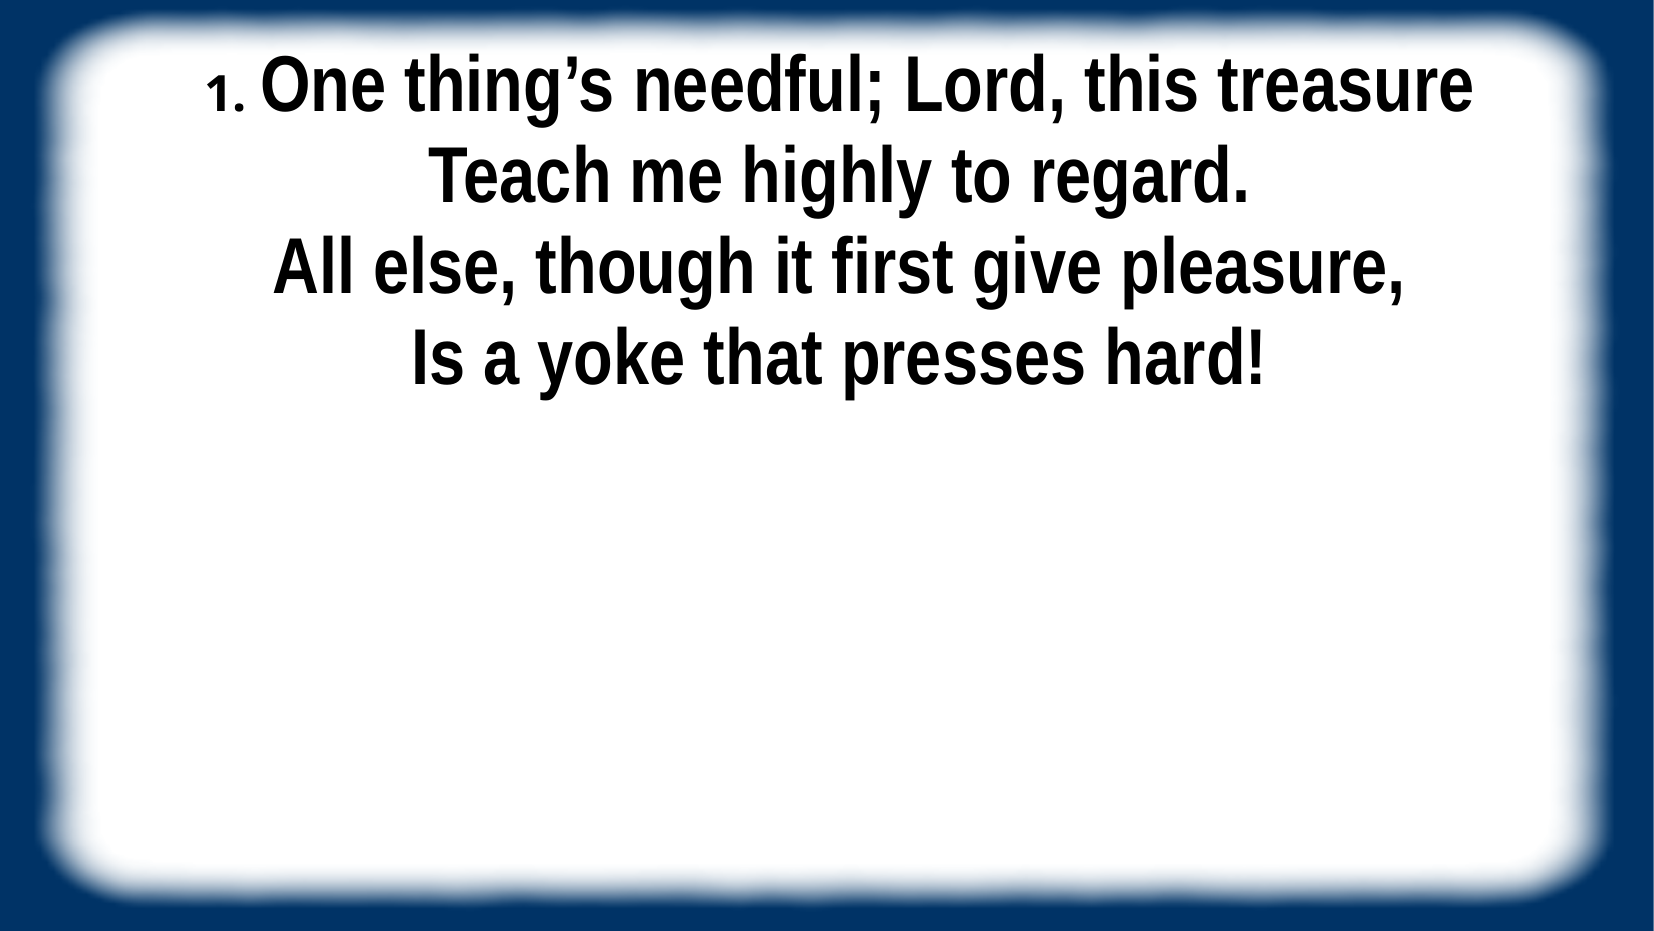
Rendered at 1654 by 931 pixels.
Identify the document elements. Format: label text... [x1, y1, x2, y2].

text_box 1. One thing’s needful; Lord, this treasure Teach me highly to regard. All else, though it first give pleasure, Is a yoke that presses hard! [90, 30, 1591, 436]
picture [0, 0, 1654, 931]
